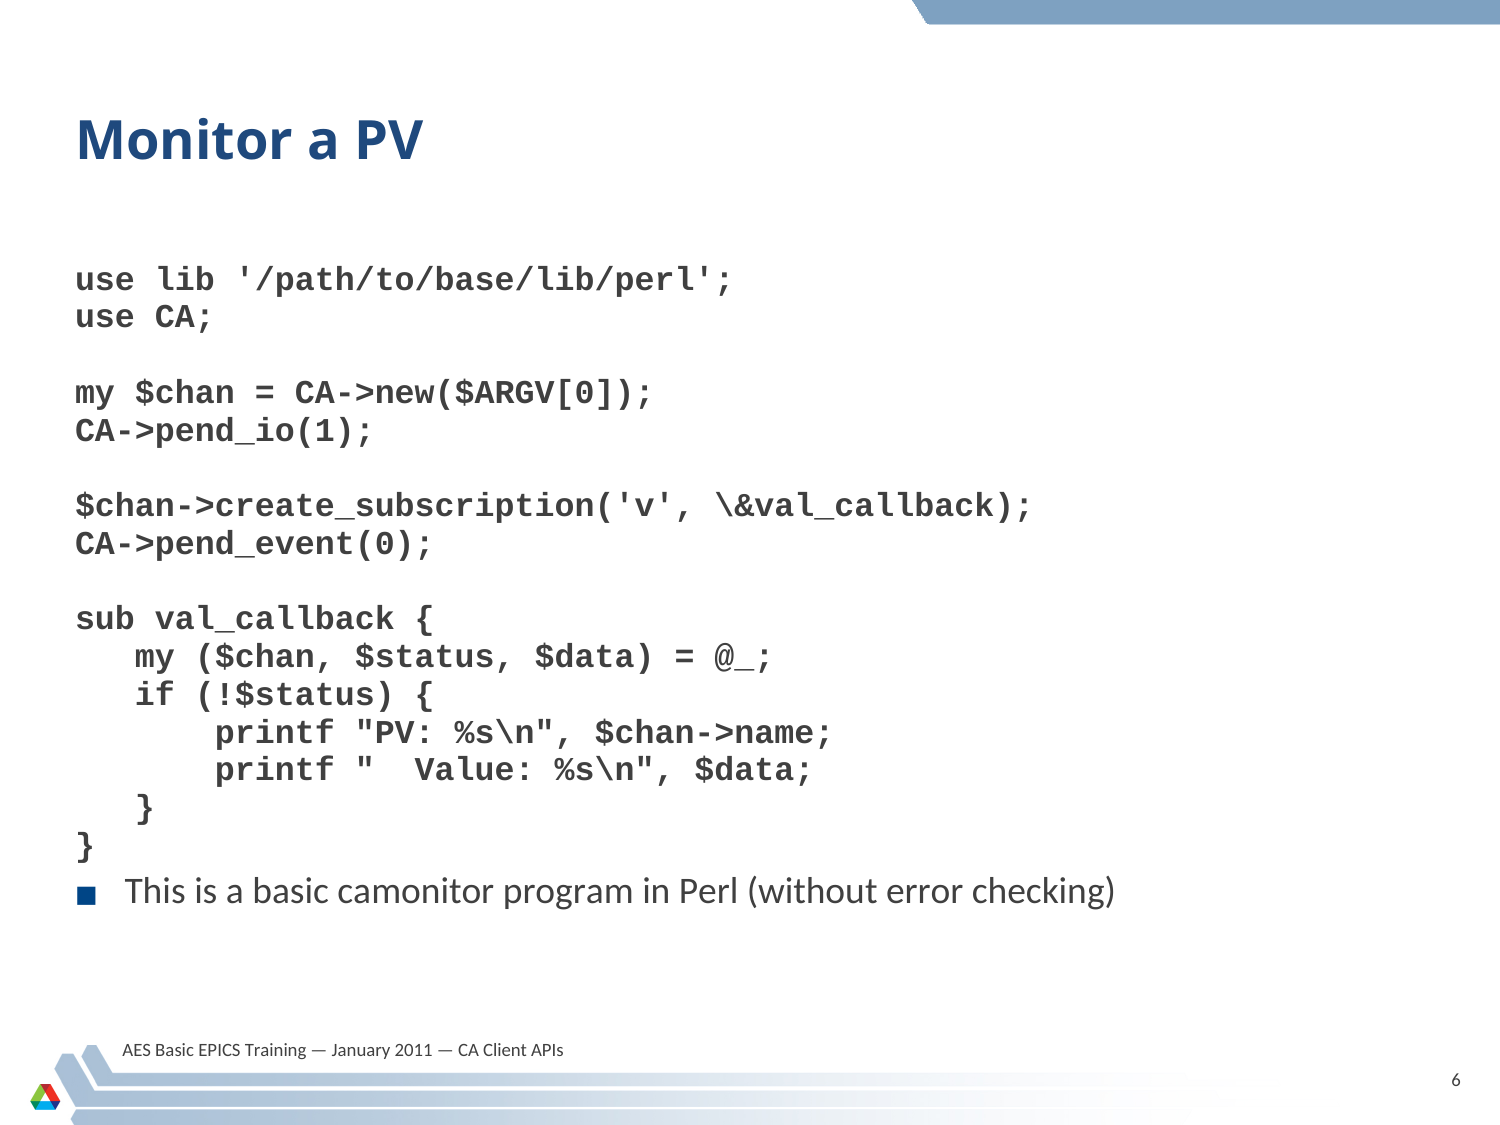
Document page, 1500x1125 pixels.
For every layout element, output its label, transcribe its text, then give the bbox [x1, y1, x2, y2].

list use lib '/path/to/base/lib/perl'; use CA; my $chan = CA->new($ARGV[0]); CA->pend_io(1); $chan->create_subscription('v', \&val_callback); CA->pend_event(0); sub val_callback { my ($chan, $status, $data) = @_; if (!$status) { printf "PV: %s\n", $chan->name; printf " Value: %s\n", $data; } } This is a basic camonitor program in Perl (without error checking) [75, 262, 1426, 991]
picture [0, 0, 1500, 26]
picture [0, 1037, 1500, 1125]
title Monitor a PV [75, 52, 1426, 226]
